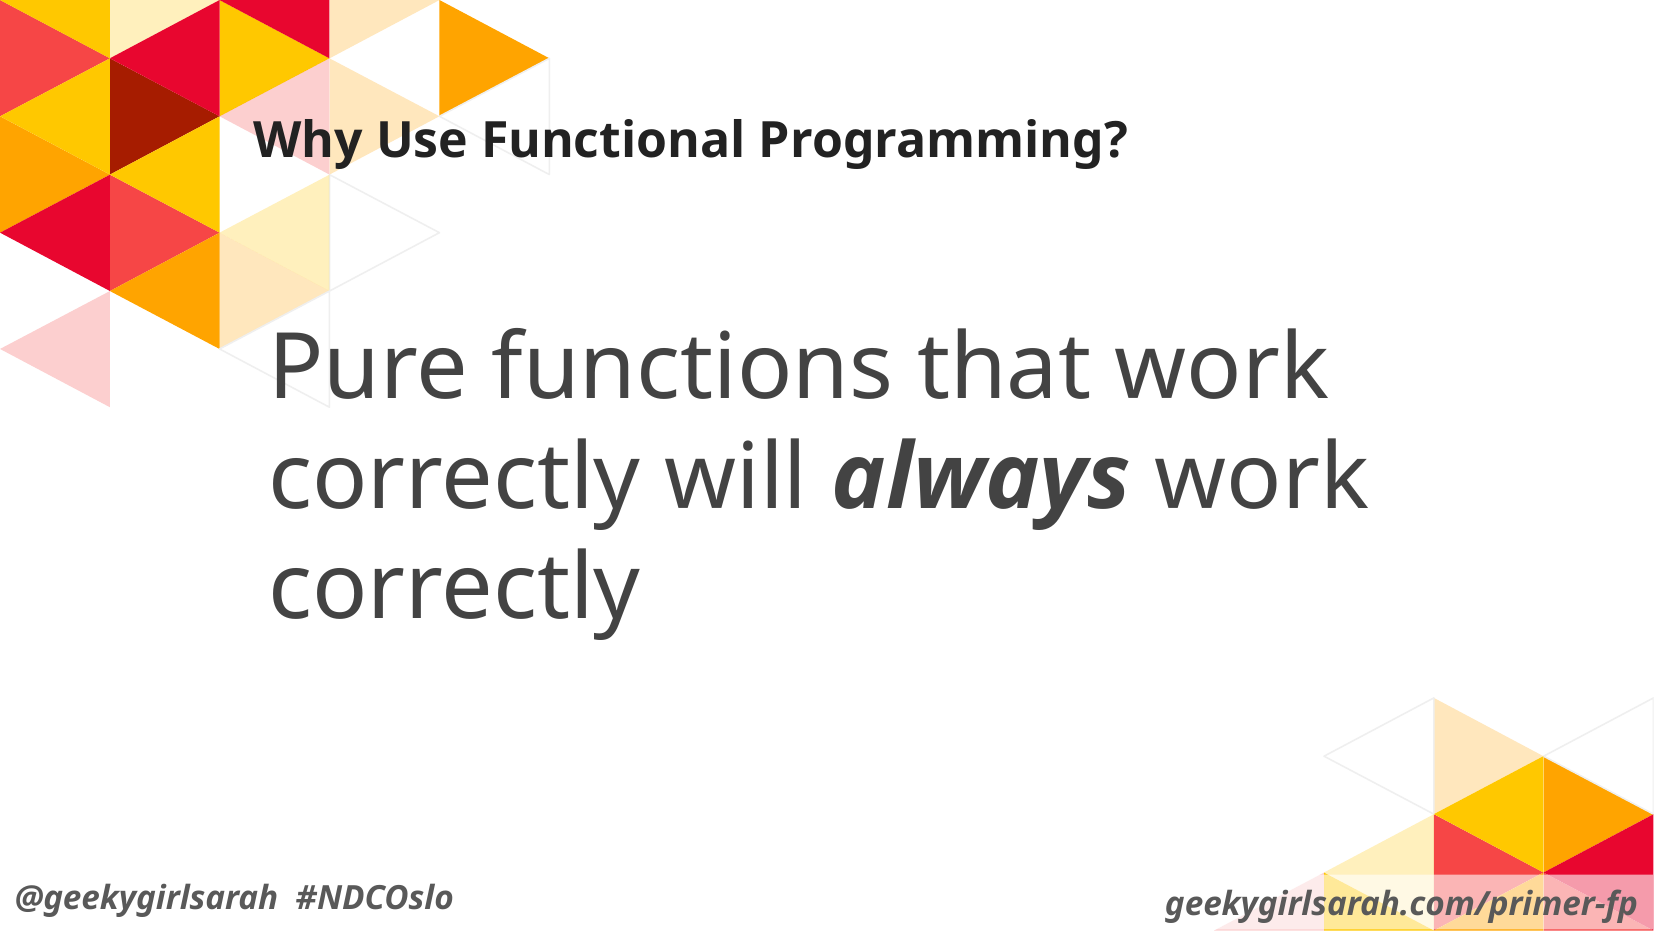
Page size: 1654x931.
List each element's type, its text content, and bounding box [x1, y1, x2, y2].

title Why Use Functional Programming? [238, 61, 1406, 183]
list Pure functions that work correctly will always work correctly [238, 291, 1406, 817]
